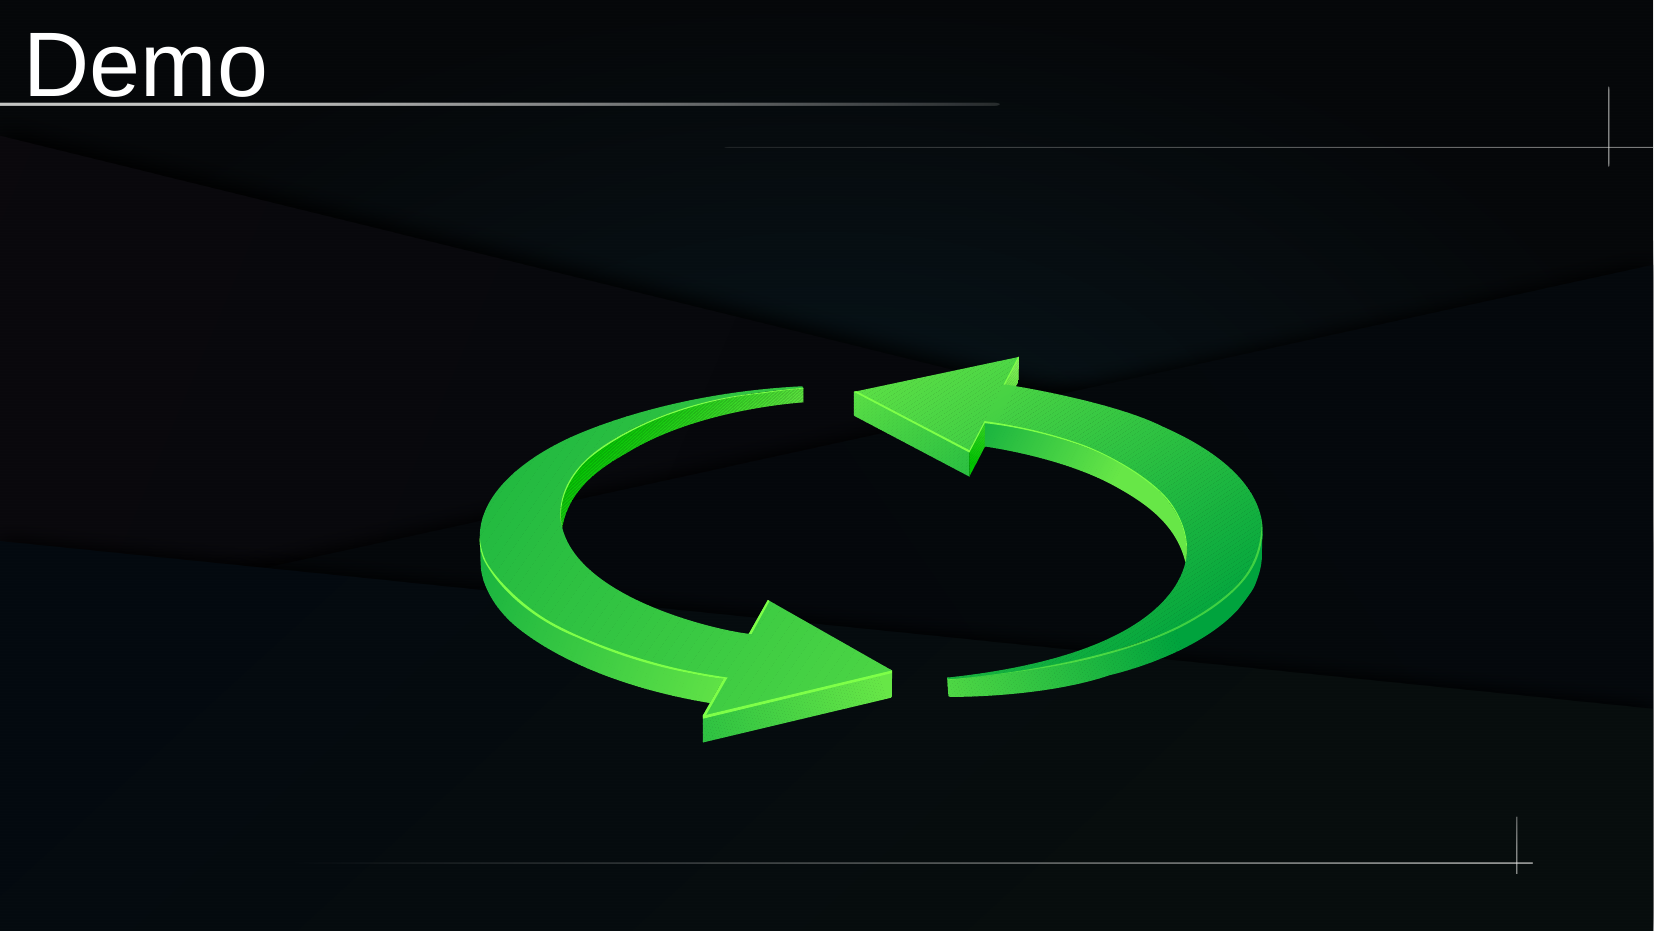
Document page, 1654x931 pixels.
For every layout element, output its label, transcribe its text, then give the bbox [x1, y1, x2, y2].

picture [0, 0, 1654, 931]
title Demo [23, 11, 1589, 119]
